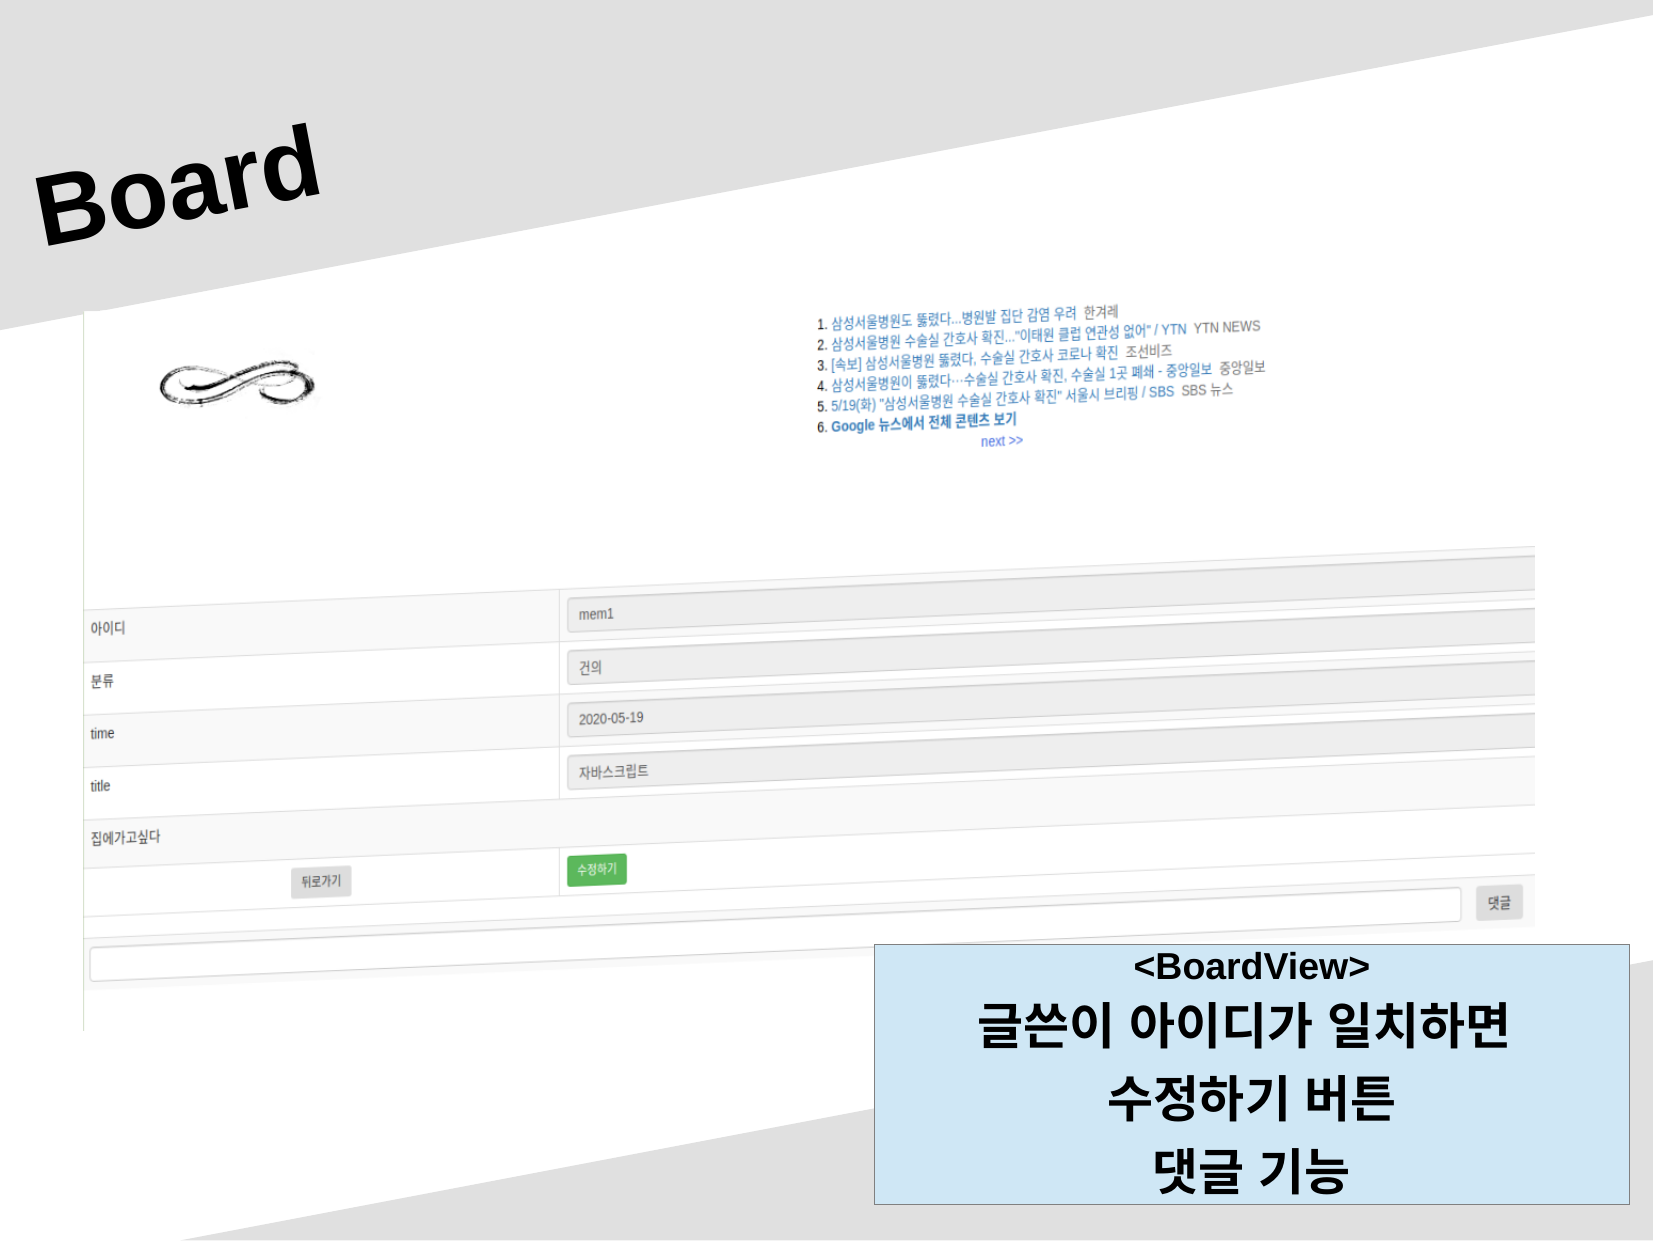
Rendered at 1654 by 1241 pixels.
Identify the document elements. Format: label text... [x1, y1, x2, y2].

text_box <BoardView> 글쓴이 아이디가 일치하면 수정하기 버튼 댓글 기능 [874, 944, 1630, 1205]
title Board [16, 0, 1518, 315]
picture [82, 248, 1535, 1031]
